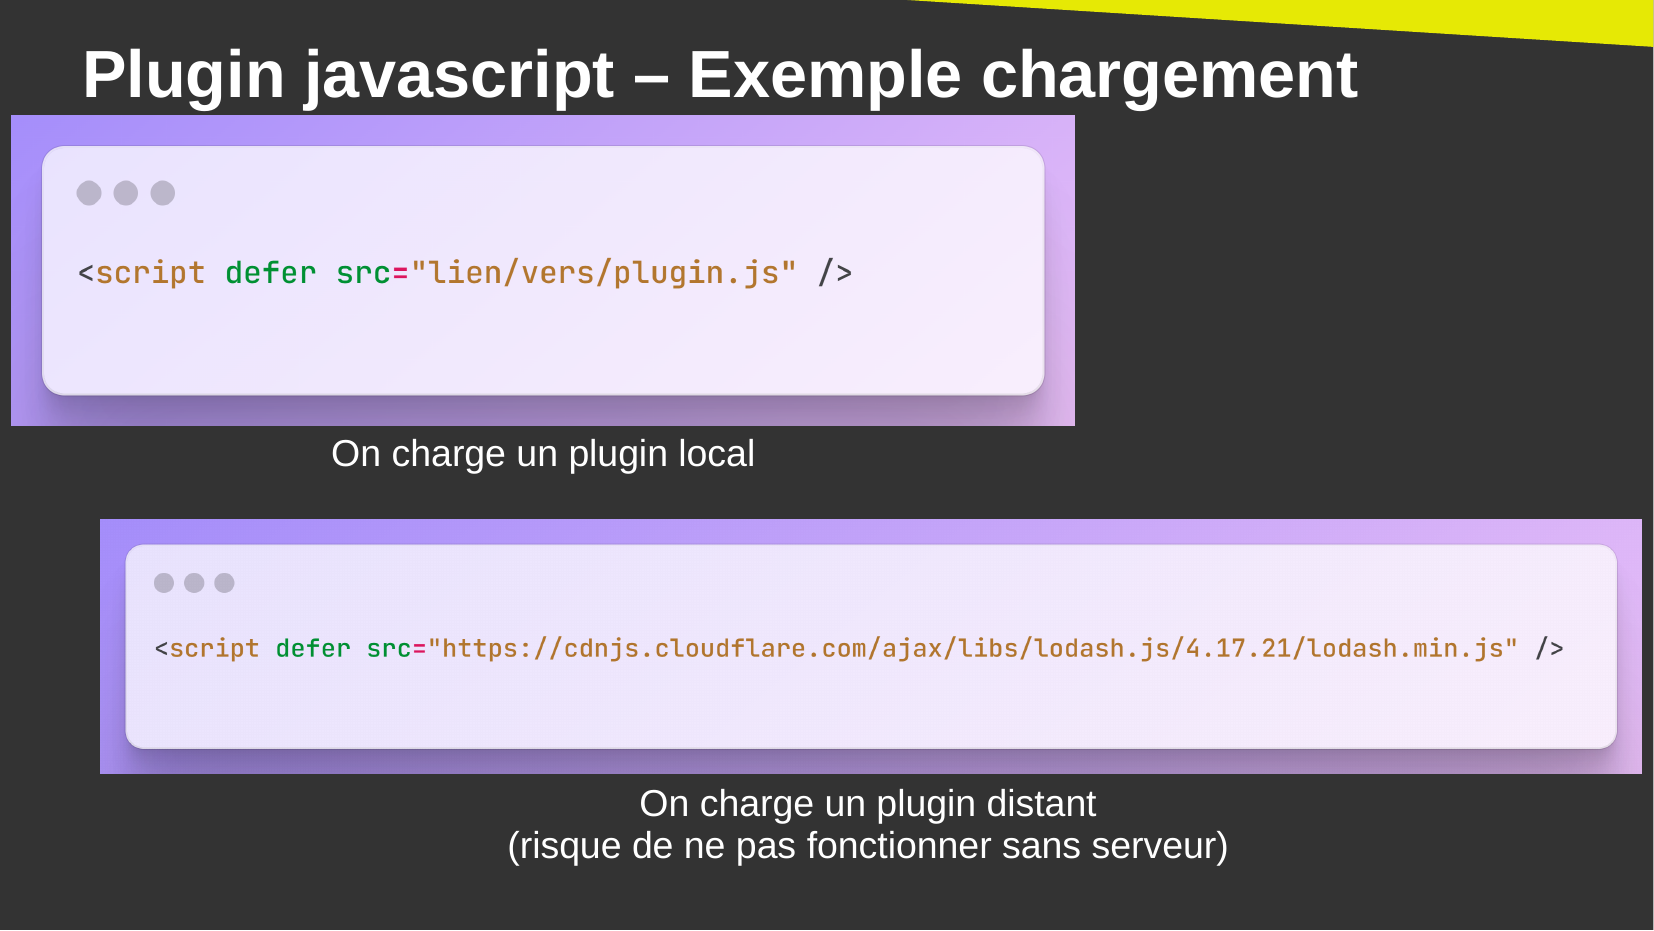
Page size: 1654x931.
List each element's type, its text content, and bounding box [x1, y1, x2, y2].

picture [100, 519, 1642, 774]
title Plugin javascript – Exemple chargement [82, 37, 1571, 114]
text_box [907, 0, 1654, 47]
text_box On charge un plugin local [11, 426, 1075, 483]
picture [11, 115, 1075, 426]
text_box On charge un plugin distant (risque de ne pas fonctionner sans serveur) [94, 775, 1642, 875]
